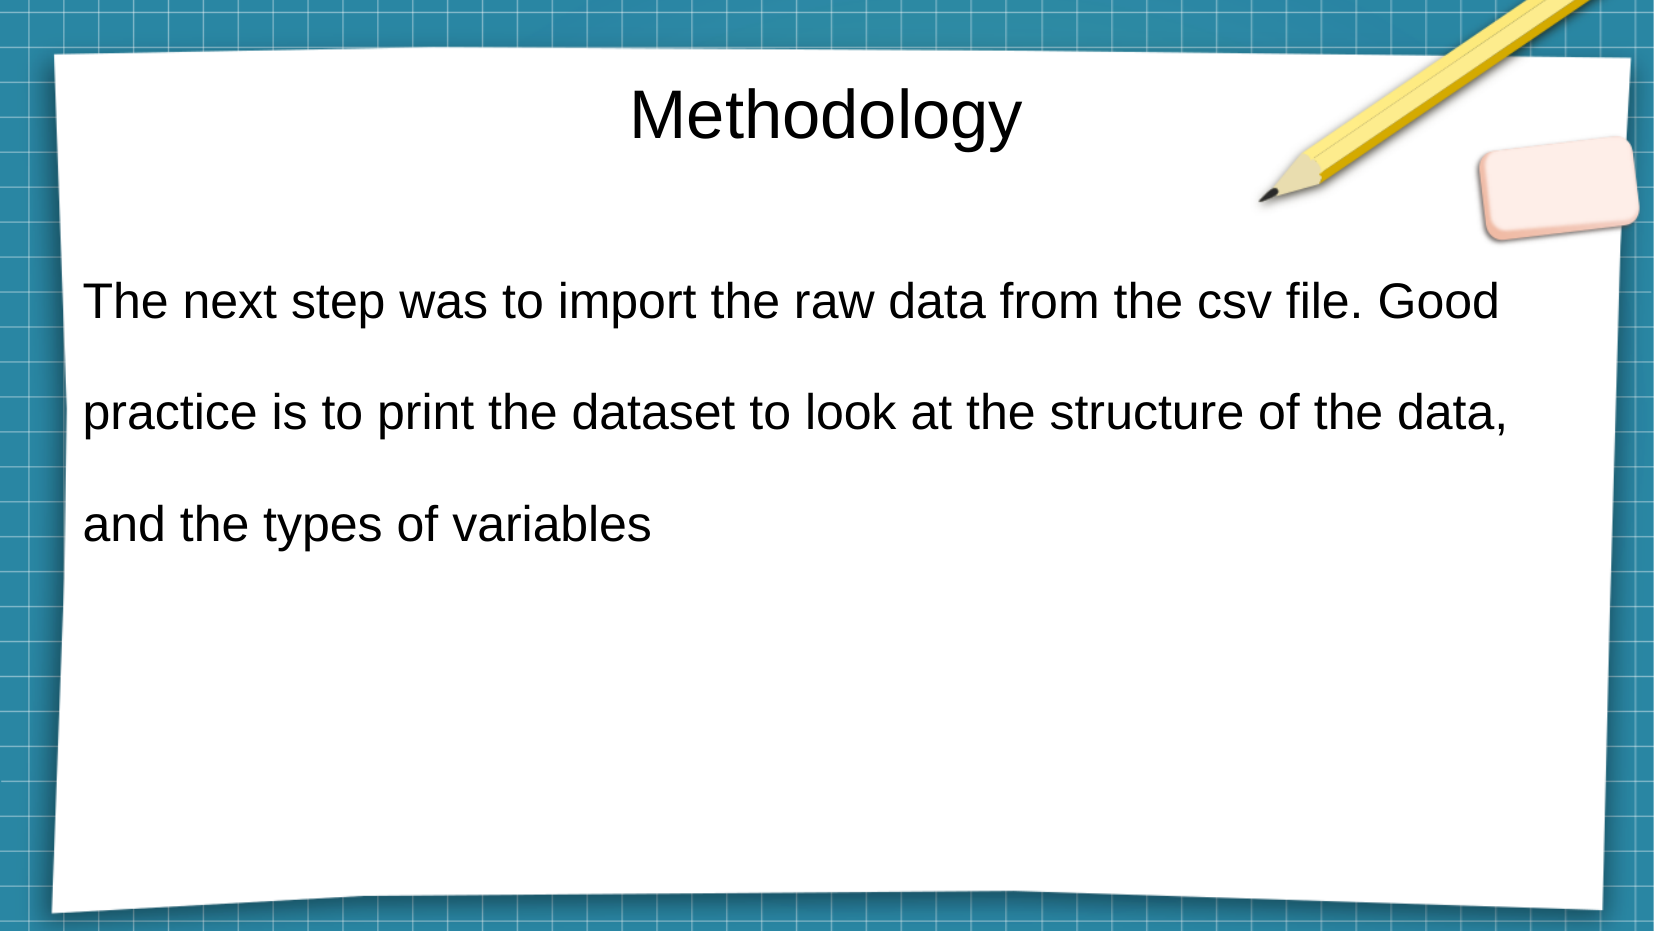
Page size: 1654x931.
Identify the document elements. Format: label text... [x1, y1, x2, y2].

title Methodology [82, 37, 1571, 193]
picture [0, 0, 1654, 931]
list The next step was to import the raw data from the csv file. Good practice is to print the dataset to look at the structure of the data, and the types of variables [82, 217, 1571, 758]
